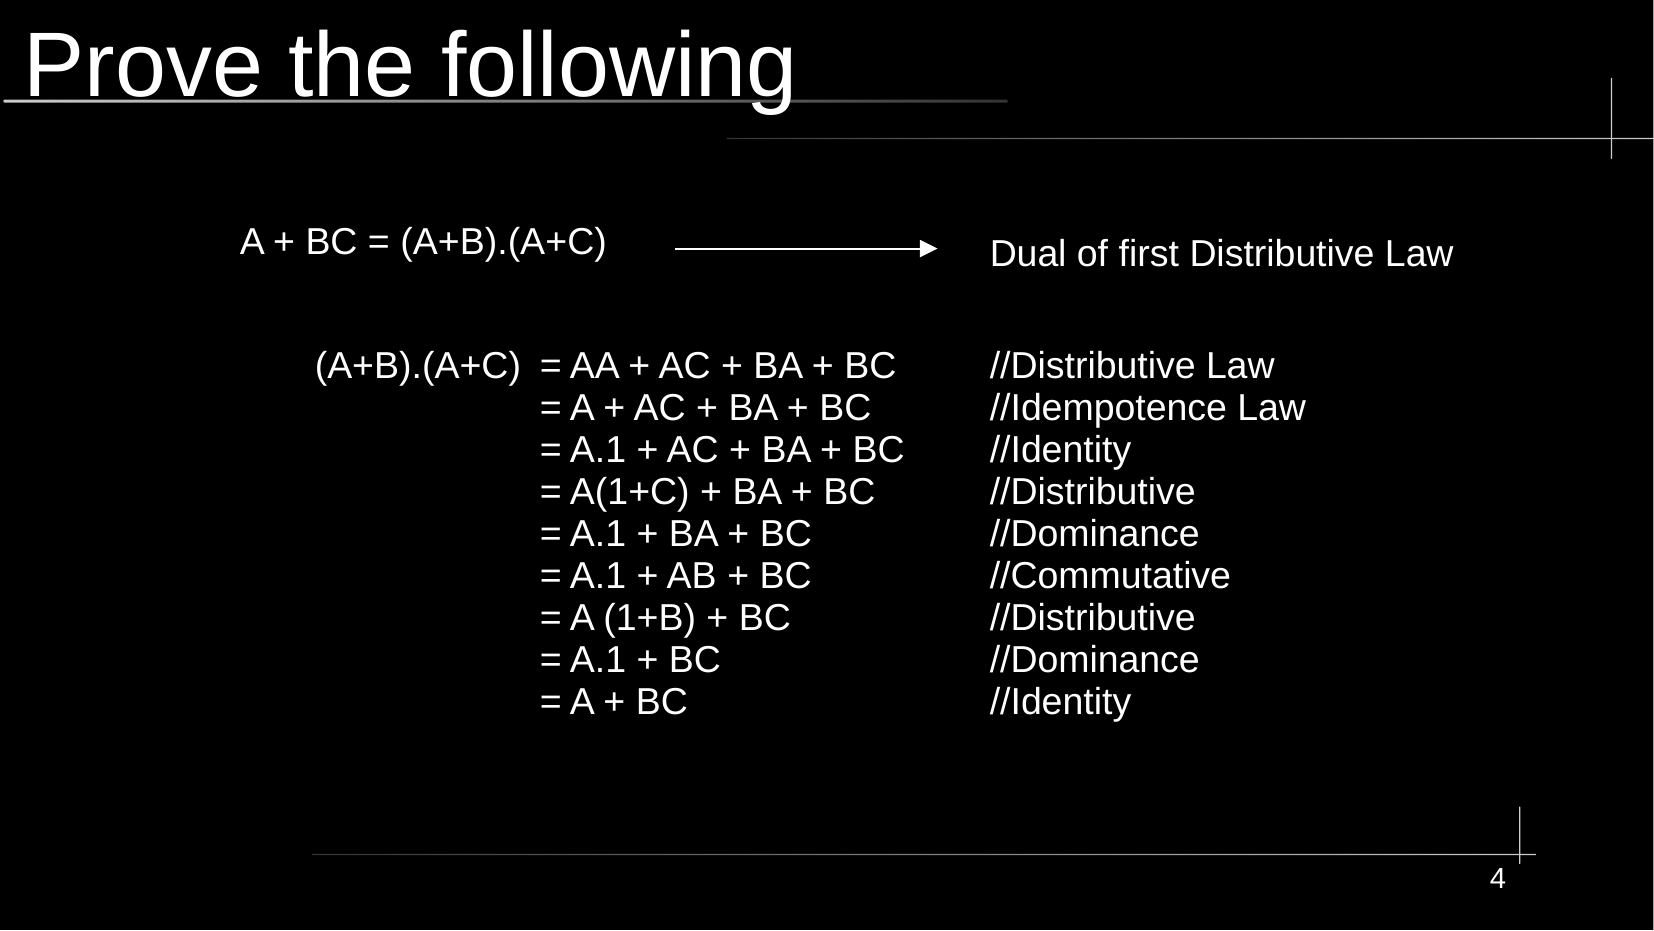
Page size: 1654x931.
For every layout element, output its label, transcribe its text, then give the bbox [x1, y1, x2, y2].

title Prove the following [23, 11, 1589, 119]
text_box Dual of first Distributive Law [975, 225, 1470, 282]
text_box A + BC = (A+B).(A+C) [225, 213, 622, 271]
text_box (A+B).(A+C) = AA + AC + BA + BC //Distributive Law = A + AC + BA + BC //Idempotence Law = A.1 + AC + BA + BC //Identity = A(1+C) + BA + BC //Distributive = A.1 + BA + BC //Dominance = A.1 + AB + BC //Commutative = A (1+B) + BC //Distributive = A.1 + BC //Dominance = A + BC //Identity [300, 337, 1322, 731]
